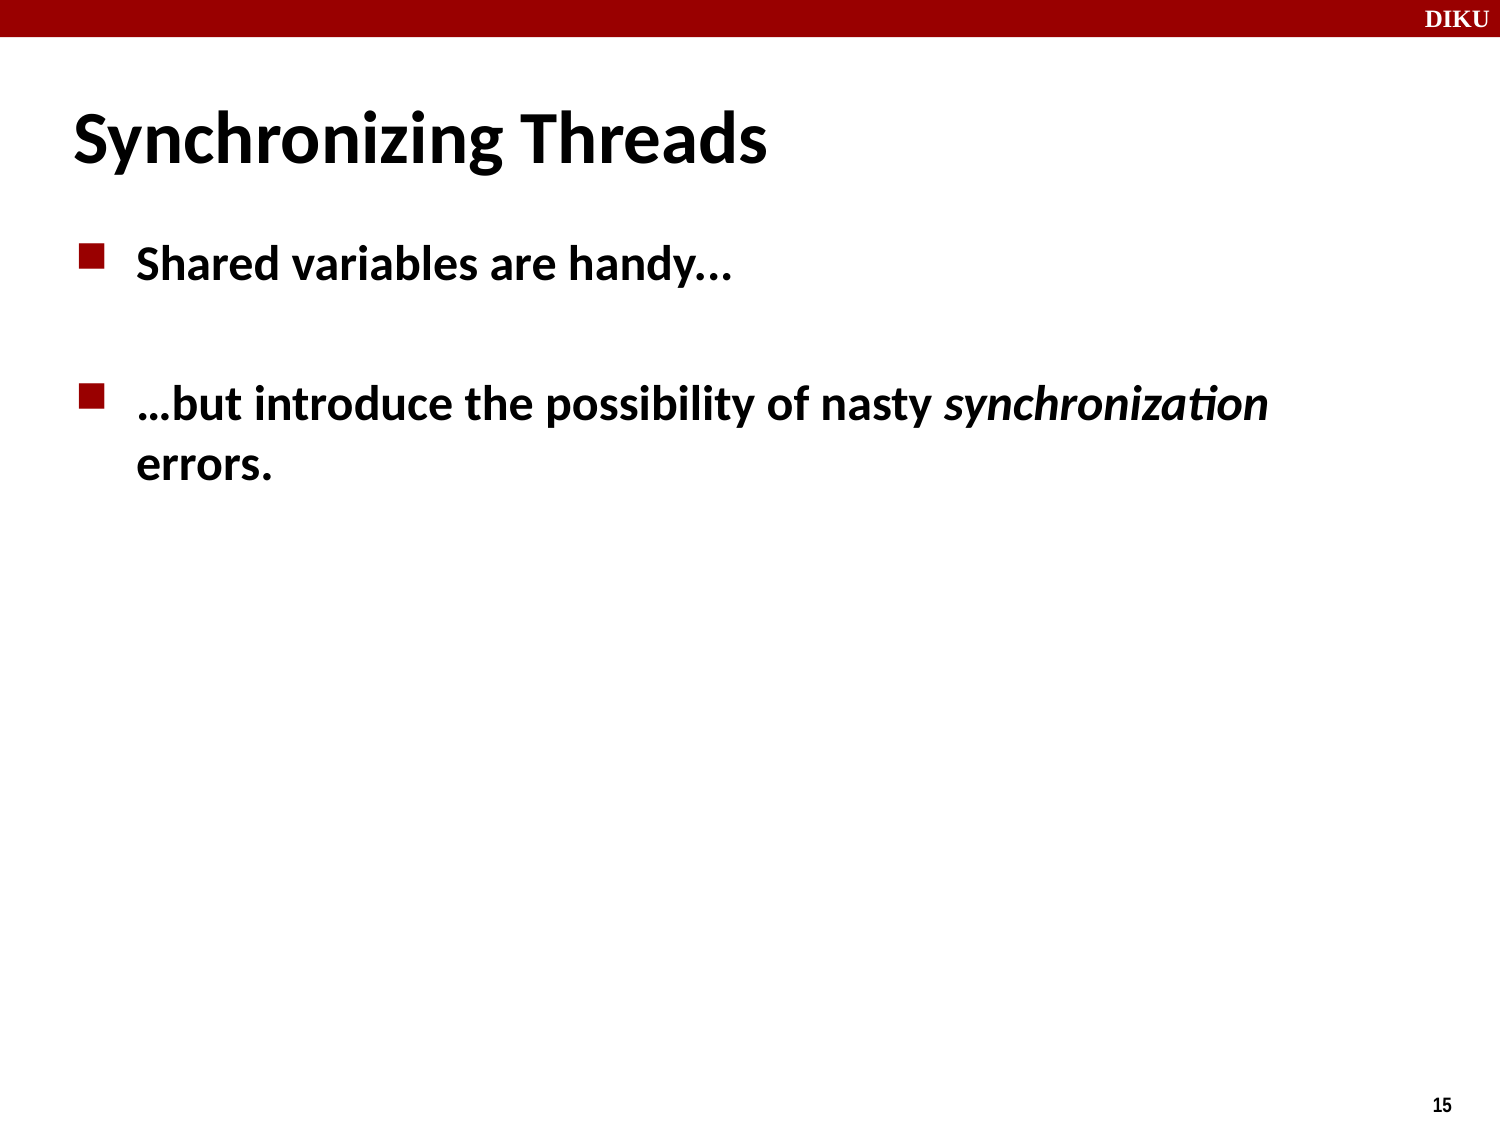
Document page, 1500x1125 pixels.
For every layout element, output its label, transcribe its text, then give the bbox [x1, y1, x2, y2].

text_box Shared variables are handy... …but introduce the possibility of nasty synchronization errors. [65, 223, 1361, 1039]
text_box Synchronizing Threads [58, 71, 1304, 197]
